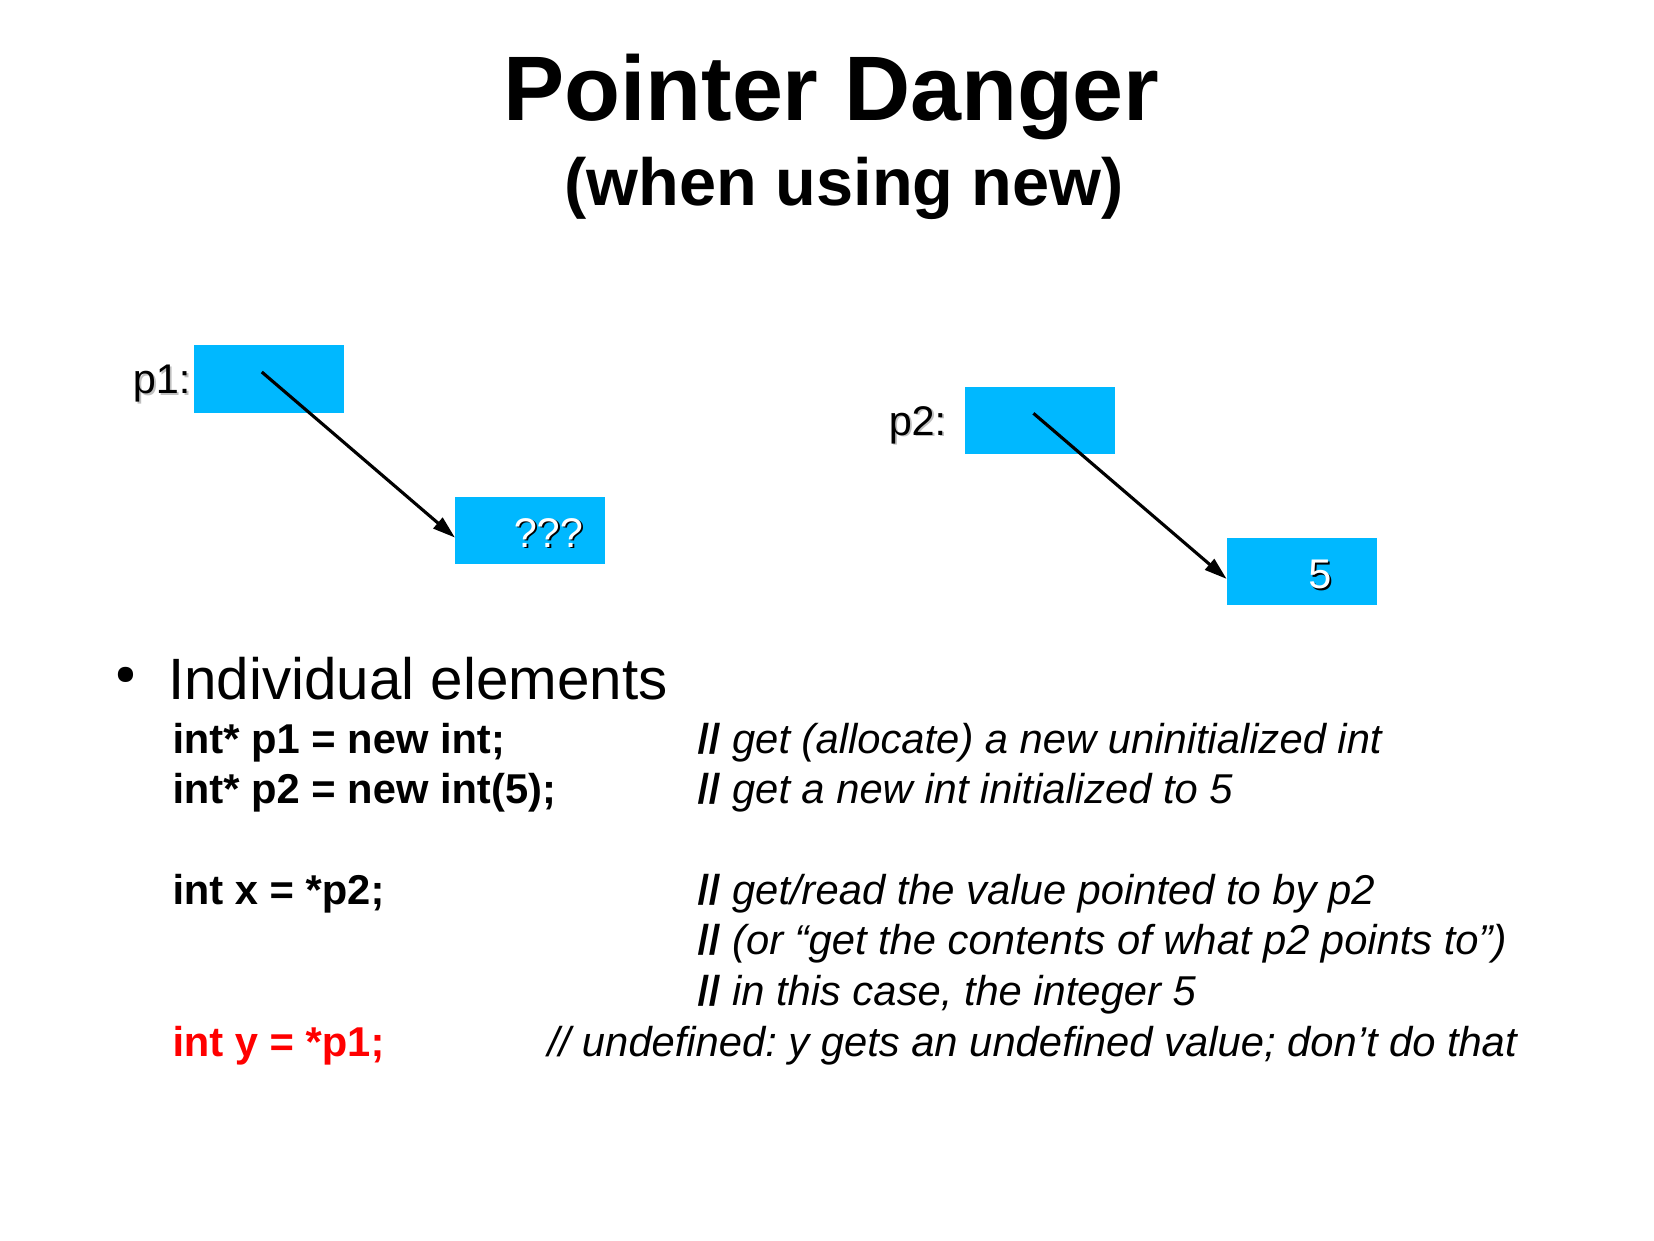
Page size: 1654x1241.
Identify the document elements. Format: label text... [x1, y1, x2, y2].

text_box 5 [1226, 537, 1378, 607]
list Individual elements int* p1 = new int; // get (allocate) a new uninitialized int int* p2 = new int(5); // get a new int initialized to 5 int x = *p2; // get/read the value pointed to by p2 // (or “get the contents of what p2 points to”) // in this case, the integer 5 int y = *p1; // undefined: y gets an undefined value; don’t do that [82, 647, 1613, 1089]
text_box p2: [838, 385, 993, 452]
text_box [192, 344, 345, 414]
title Pointer Danger (when using new) [82, 0, 1571, 249]
text_box ??? [454, 495, 607, 565]
text_box [964, 385, 1117, 455]
text_box p1: [82, 344, 221, 410]
